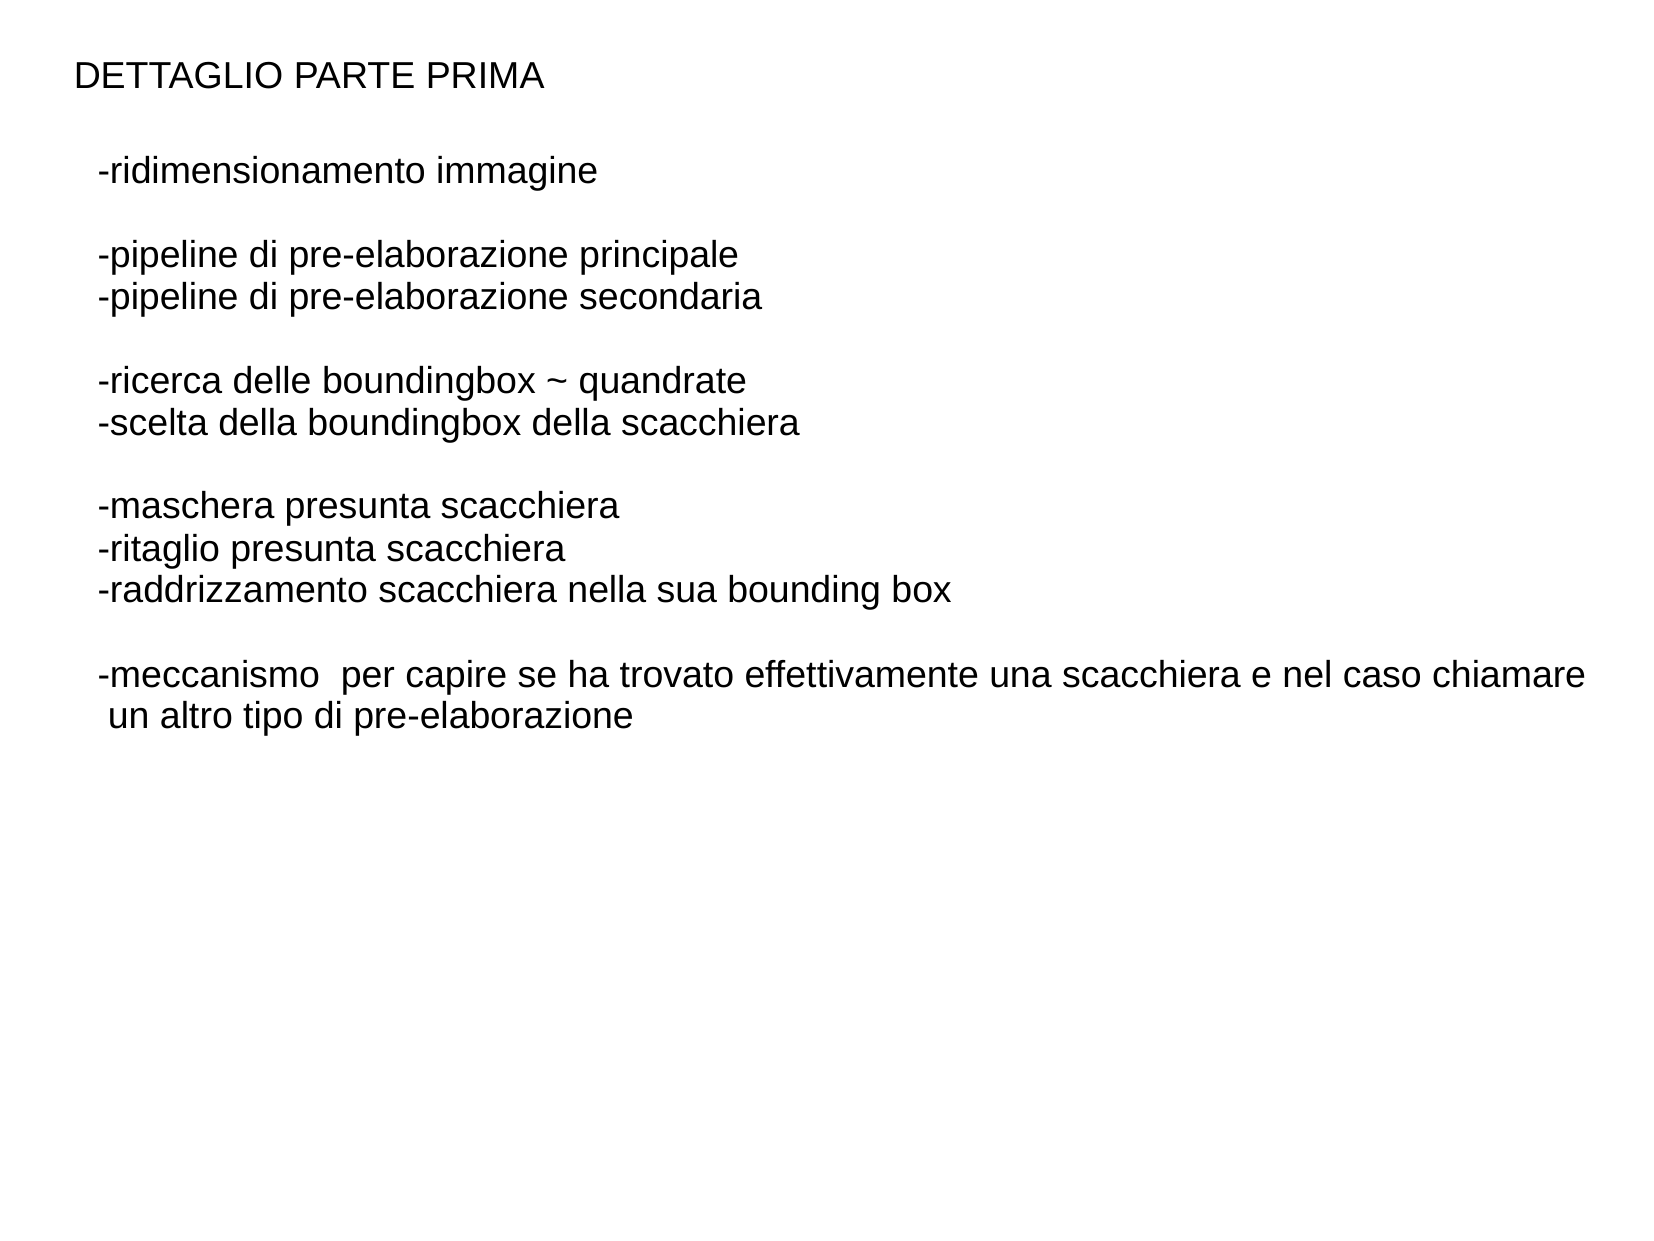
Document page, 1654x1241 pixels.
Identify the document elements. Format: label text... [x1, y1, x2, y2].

text_box DETTAGLIO PARTE PRIMA [59, 47, 1571, 105]
text_box -ridimensionamento immagine -pipeline di pre-elaborazione principale -pipeline di pre-elaborazione secondaria -ricerca delle boundingbox ~ quandrate -scelta della boundingbox della scacchiera -maschera presunta scacchiera -ritaglio presunta scacchiera -raddrizzamento scacchiera nella sua bounding box -meccanismo per capire se ha trovato effettivamente una scacchiera e nel caso chiamare un altro tipo di pre-elaborazione [82, 141, 1607, 913]
